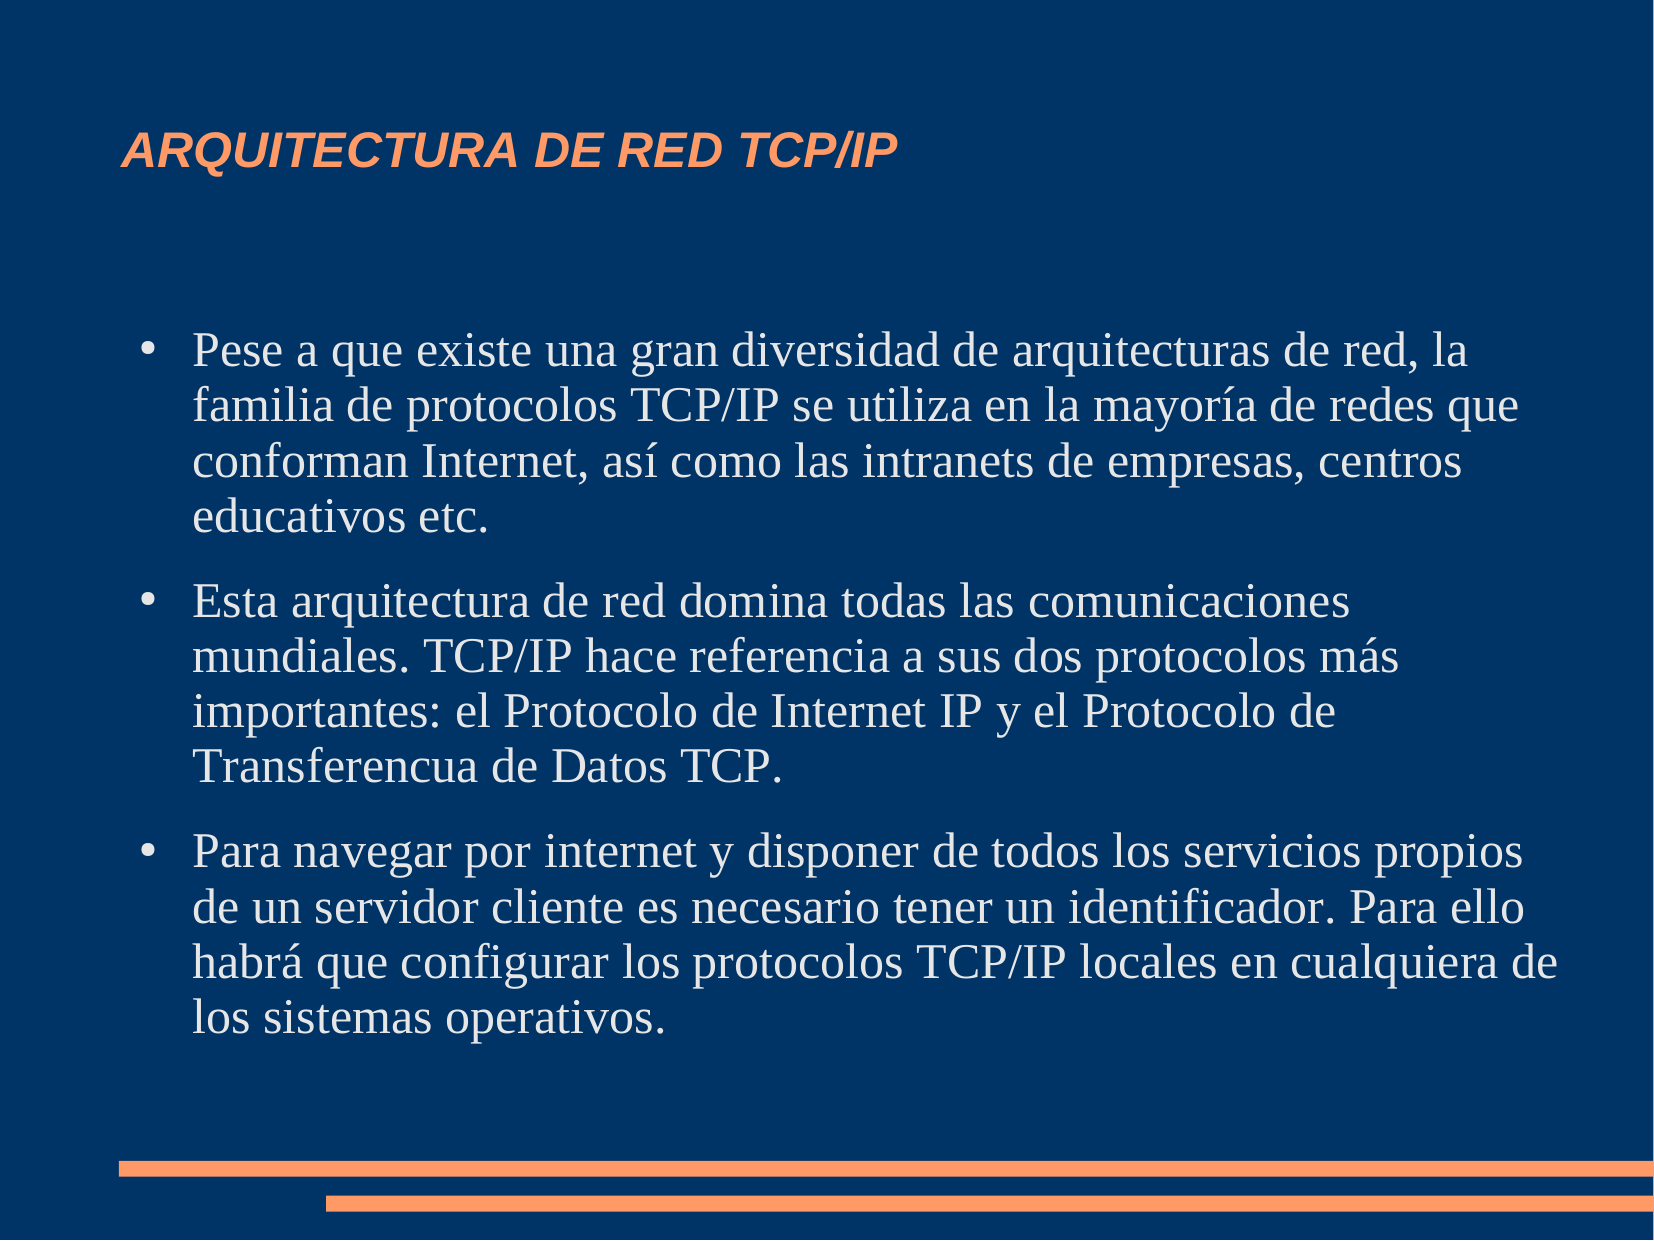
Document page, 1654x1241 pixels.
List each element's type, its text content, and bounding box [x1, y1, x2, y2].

list Pese a que existe una gran diversidad de arquitecturas de red, la familia de protocolos TCP/IP se utiliza en la mayoría de redes que conforman Internet, así como las intranets de empresas, centros educativos etc. Esta arquitectura de red domina todas las comunicaciones mundiales. TCP/IP hace referencia a sus dos protocolos más importantes: el Protocolo de Internet IP y el Protocolo de Transferencua de Datos TCP. Para navegar por internet y disponer de todos los servicios propios de un servidor cliente es necesario tener un identificador. Para ello habrá que configurar los protocolos TCP/IP locales en cualquiera de los sistemas operativos. [121, 322, 1561, 1132]
title ARQUITECTURA DE RED TCP/IP [121, 46, 1534, 254]
